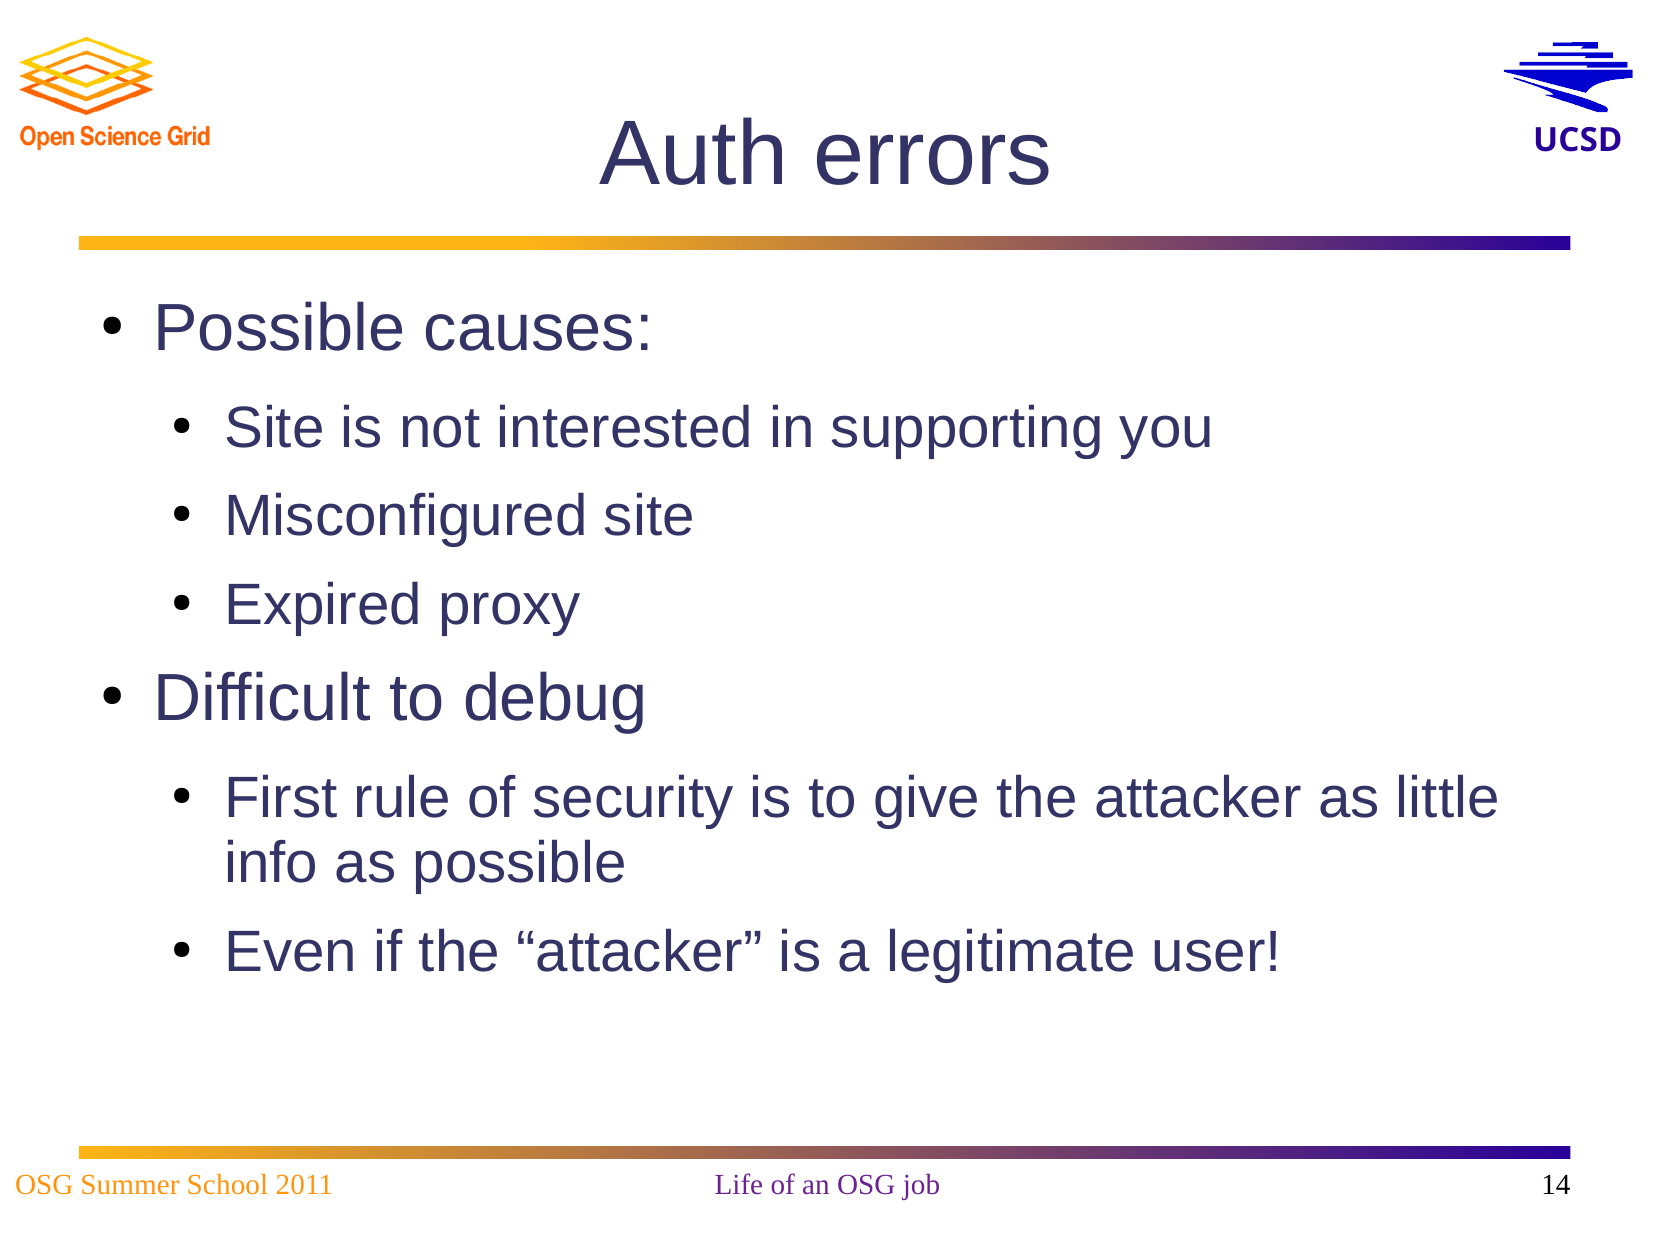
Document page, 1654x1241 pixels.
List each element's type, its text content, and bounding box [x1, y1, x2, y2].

list Possible causes: Site is not interested in supporting you Misconfigured site Expired proxy Difficult to debug First rule of security is to give the attacker as little info as possible Even if the “attacker” is a legitimate user! [82, 290, 1571, 1109]
title Auth errors [82, 56, 1571, 250]
picture [1495, 42, 1637, 118]
picture [0, 14, 229, 167]
